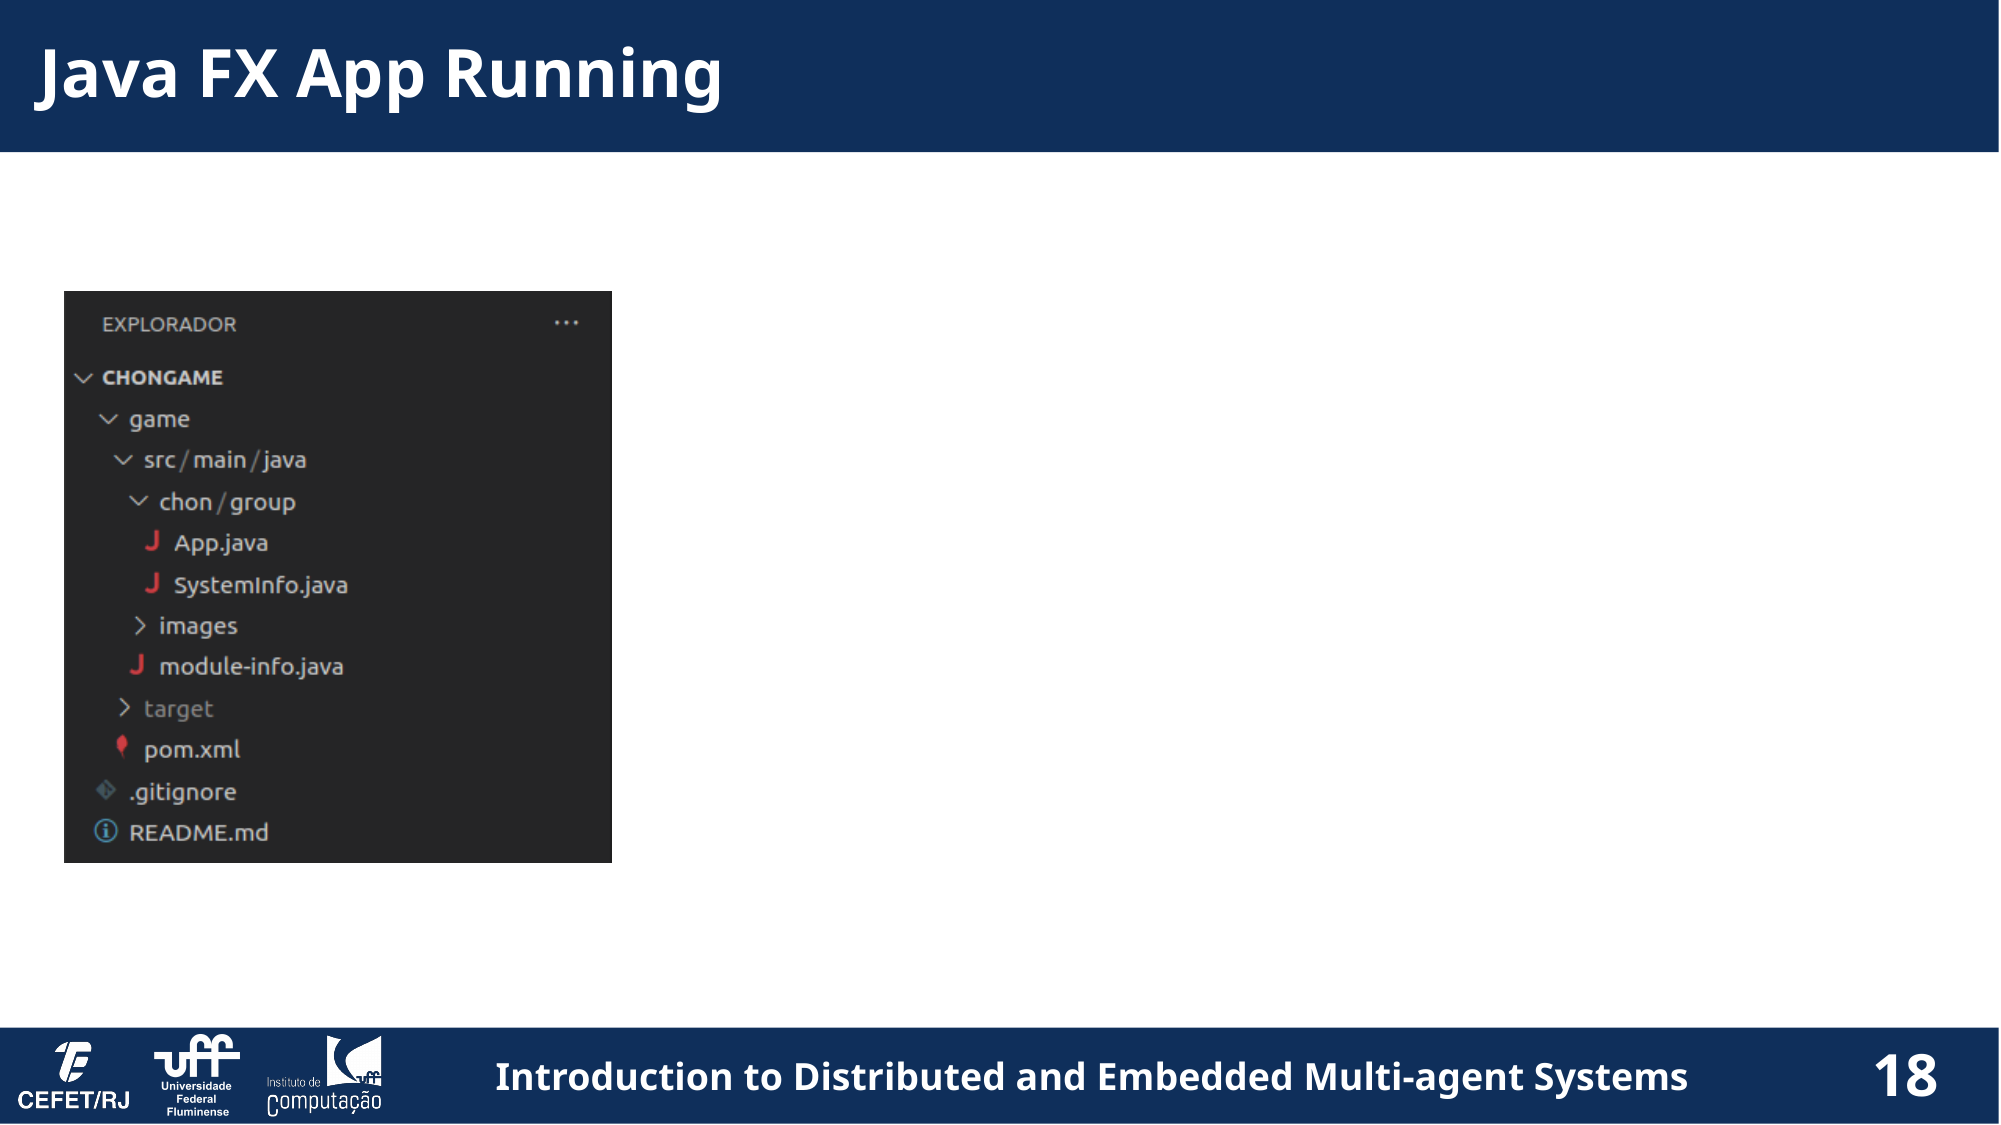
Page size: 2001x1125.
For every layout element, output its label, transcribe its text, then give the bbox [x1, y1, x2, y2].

picture [153, 1033, 241, 1121]
picture [64, 291, 612, 863]
text_box Java FX App Running [25, 23, 1999, 119]
picture [265, 1033, 383, 1117]
picture [18, 1021, 129, 1125]
